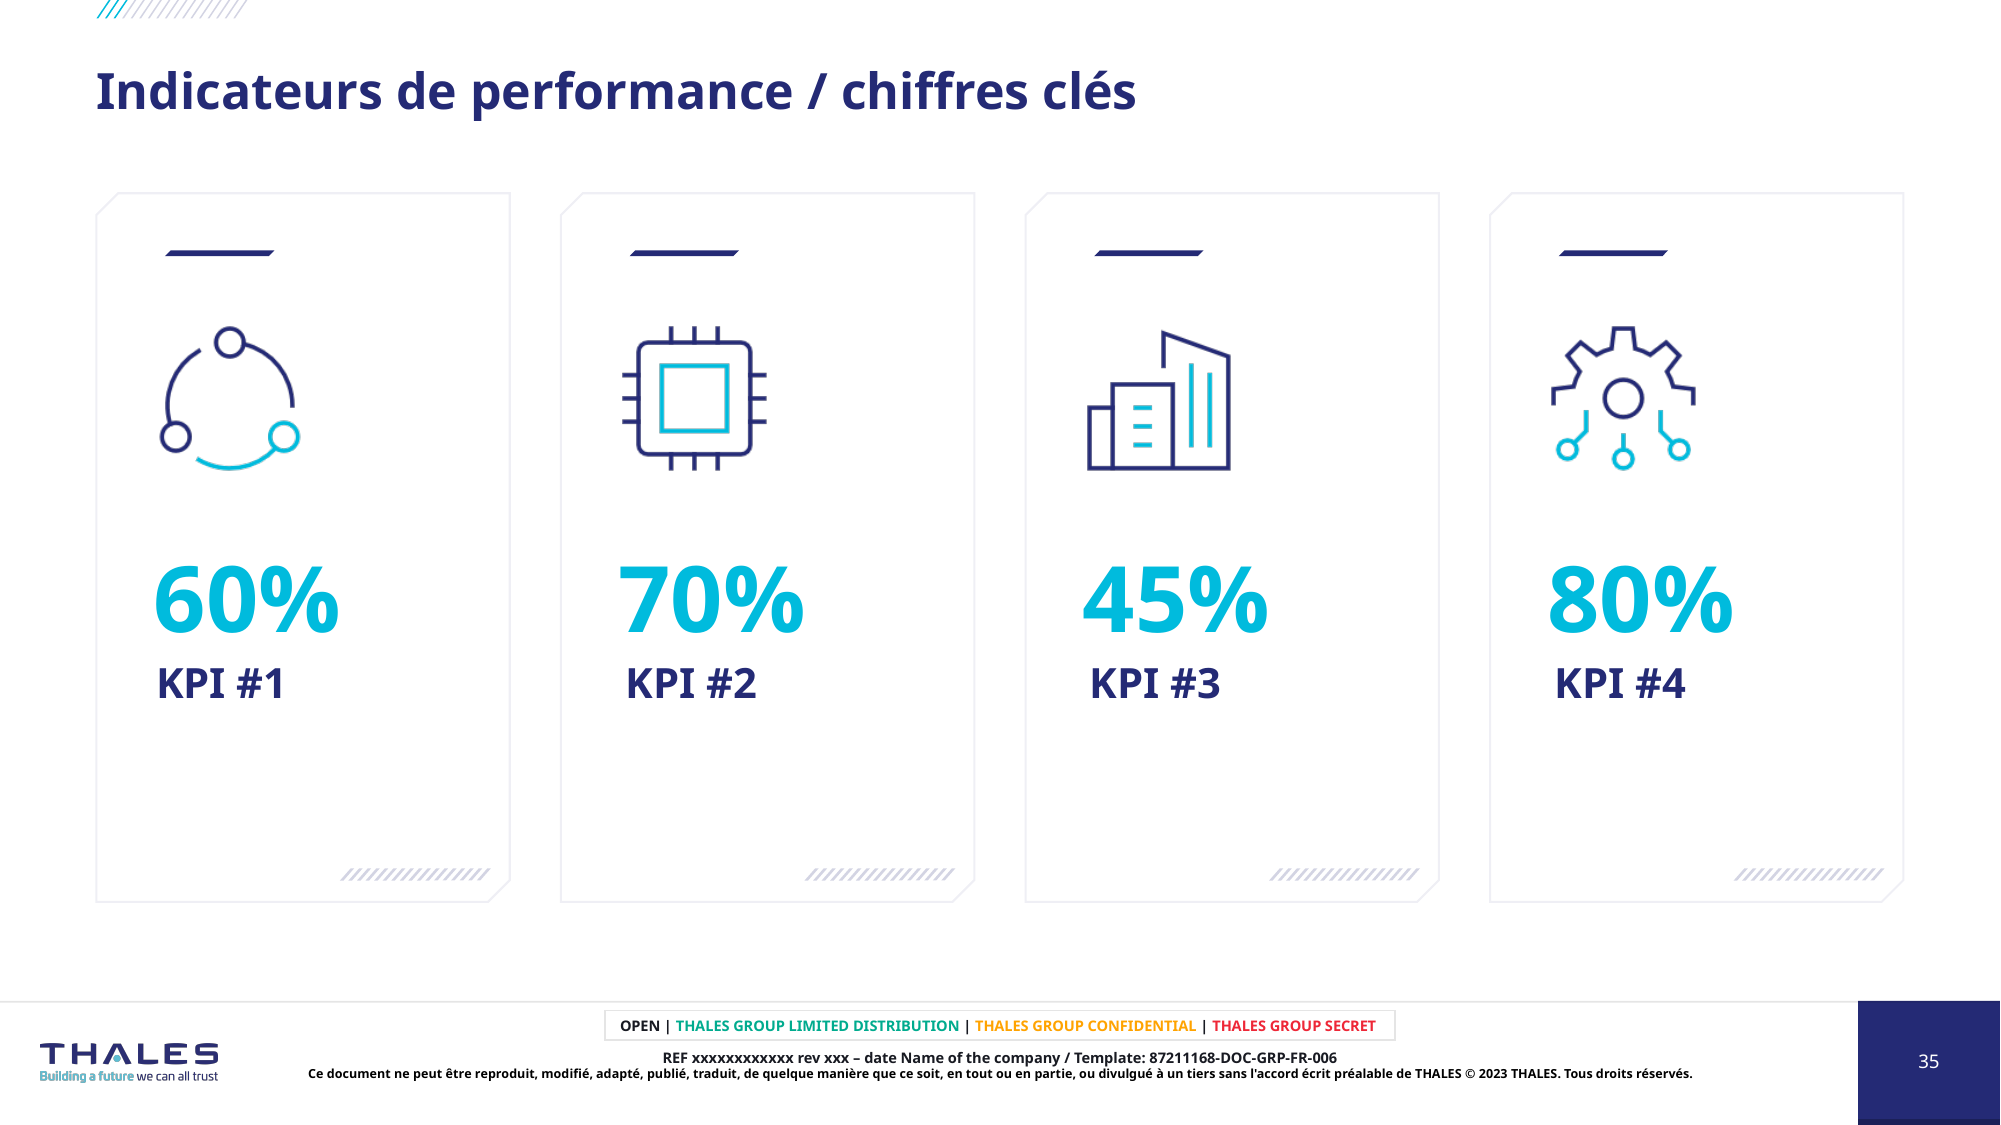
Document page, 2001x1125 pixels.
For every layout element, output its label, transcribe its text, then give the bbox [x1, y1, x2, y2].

text_box 80% [1547, 540, 1736, 651]
text_box KPI #1 [155, 656, 289, 707]
text_box 60% [153, 540, 342, 651]
picture [40, 1043, 218, 1083]
text_box KPI #2 [625, 656, 916, 707]
text_box [96, 193, 510, 902]
text_box KPI #4 [1554, 656, 1845, 707]
text_box 70% [618, 540, 807, 651]
picture [620, 324, 769, 473]
picture [1549, 324, 1698, 473]
text_box [1490, 193, 1904, 902]
text_box 45% [1082, 540, 1271, 651]
text_box KPI #3 [1090, 656, 1380, 707]
title Indicateurs de performance / chiffres clés [96, 59, 1904, 120]
text_box [1025, 193, 1439, 902]
picture [1085, 324, 1233, 473]
text_box [560, 193, 975, 902]
picture [156, 324, 304, 473]
